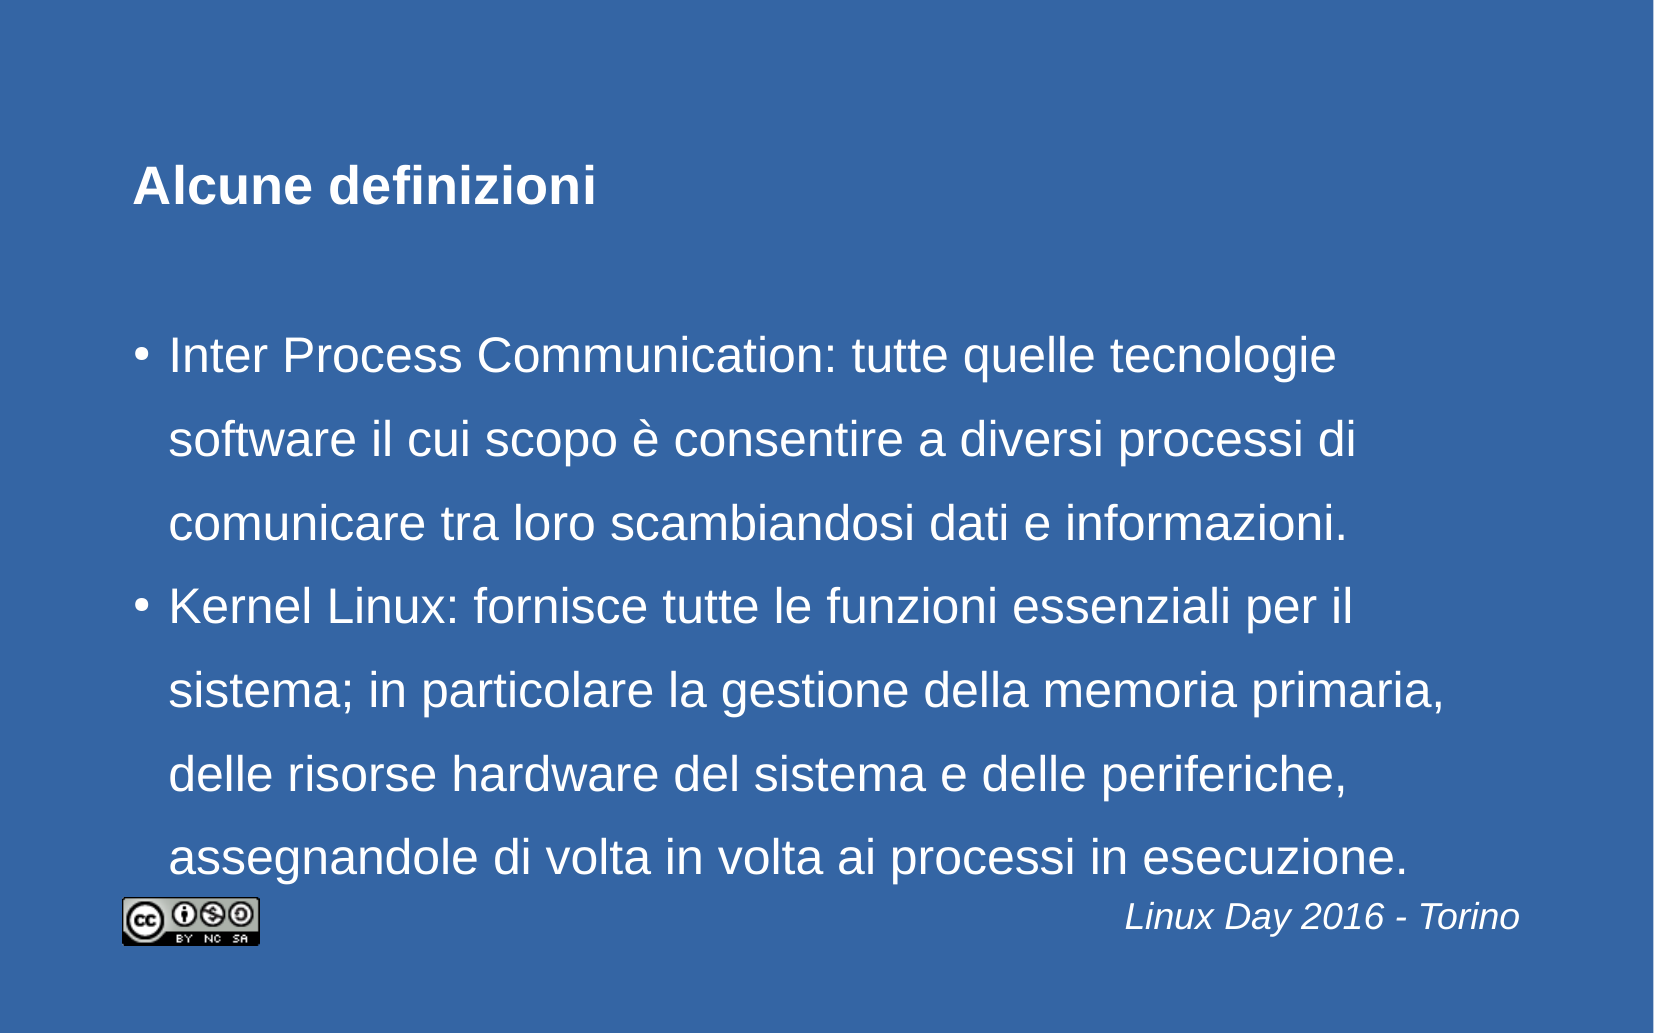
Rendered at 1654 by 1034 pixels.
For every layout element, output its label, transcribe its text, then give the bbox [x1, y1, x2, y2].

picture [122, 897, 260, 946]
text_box Alcune definizioni Inter Process Communication: tutte quelle tecnologie software il cui scopo è consentire a diversi processi di comunicare tra loro scambiandosi dati e informazioni. Kernel Linux: fornisce tutte le funzioni essenziali per il sistema; in particolare la gestione della memoria primaria, delle risorse hardware del sistema e delle periferiche, assegnandole di volta in volta ai processi in esecuzione. [118, 118, 1536, 947]
text_box Linux Day 2016 - Torino [1109, 887, 1536, 1034]
